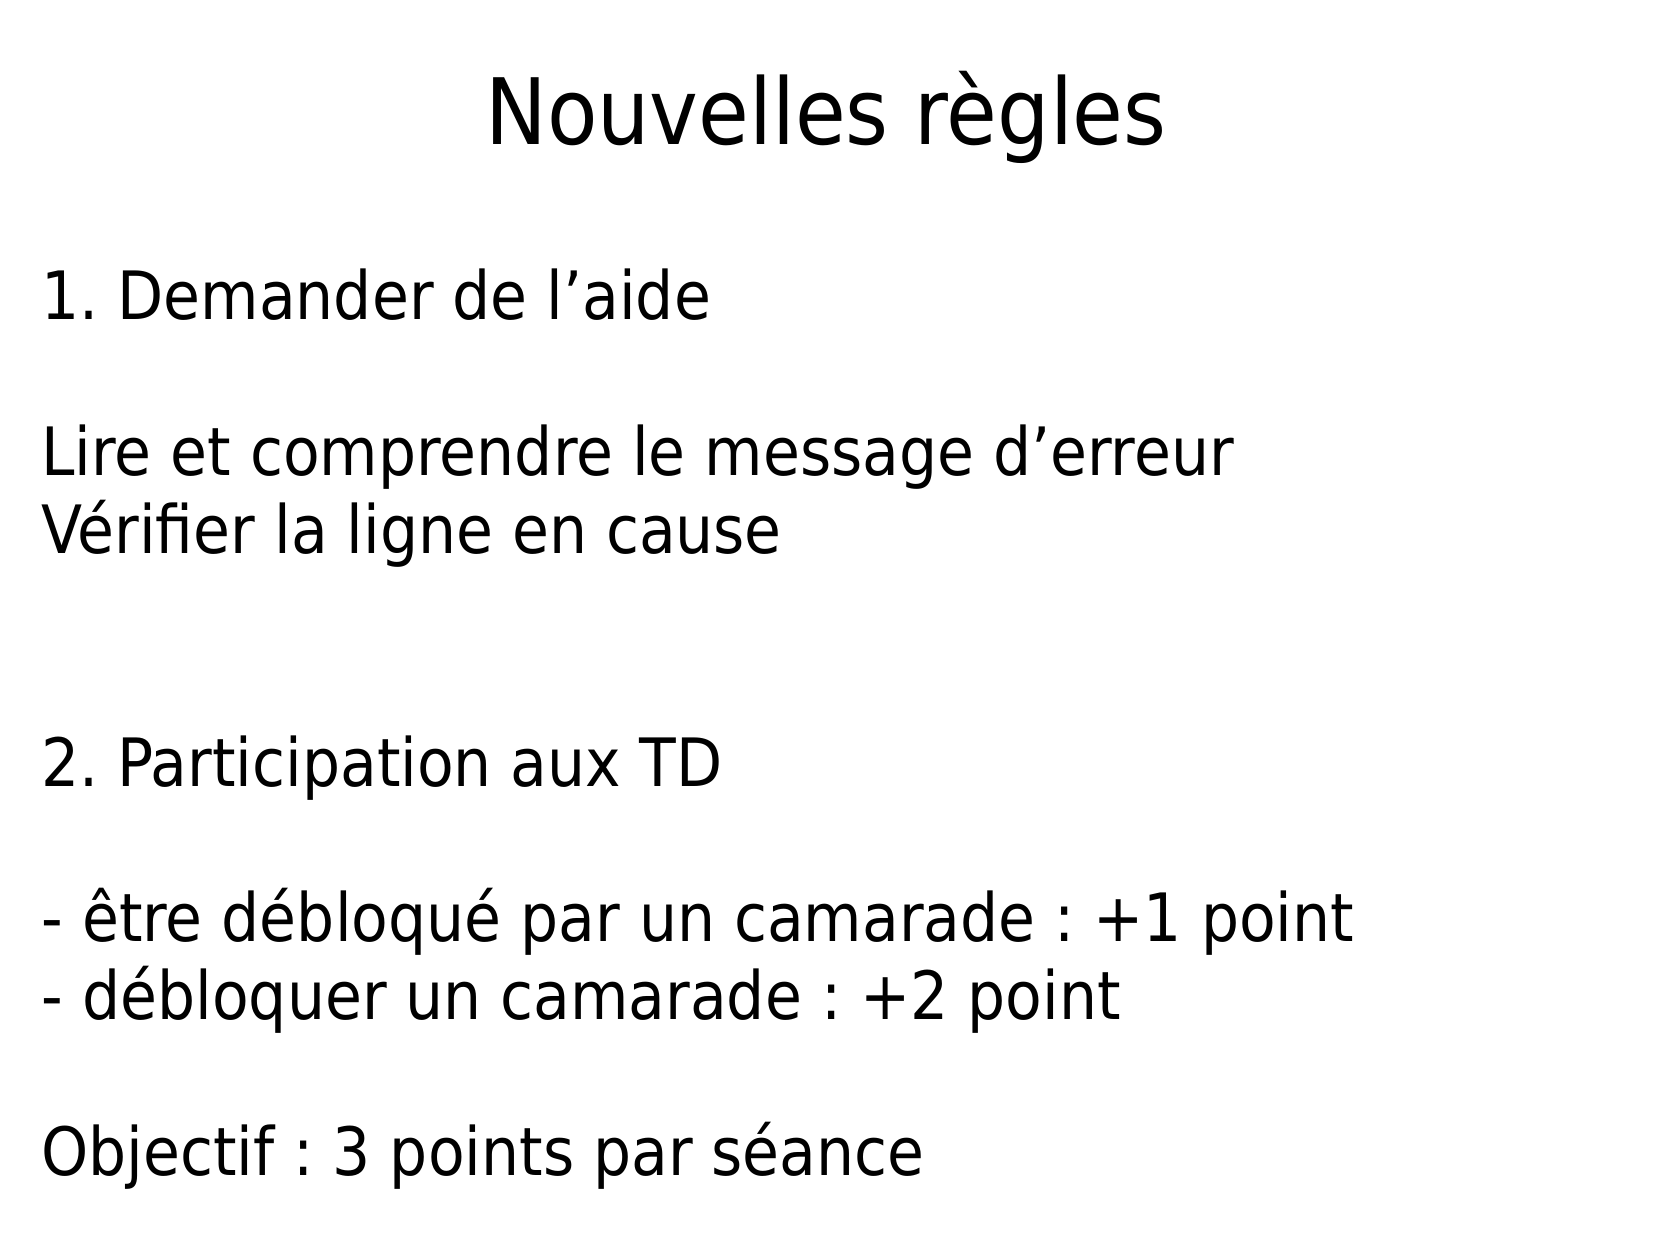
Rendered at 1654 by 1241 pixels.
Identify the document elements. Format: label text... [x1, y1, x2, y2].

title Nouvelles règles [41, 12, 1613, 214]
title 1. Demander de l’aide Lire et comprendre le message d’erreur Vérifier la ligne en cause 2. Participation aux TD - être débloqué par un camarade : +1 point - débloquer un camarade : +2 point Objectif : 3 points par séance [41, 257, 1613, 1192]
